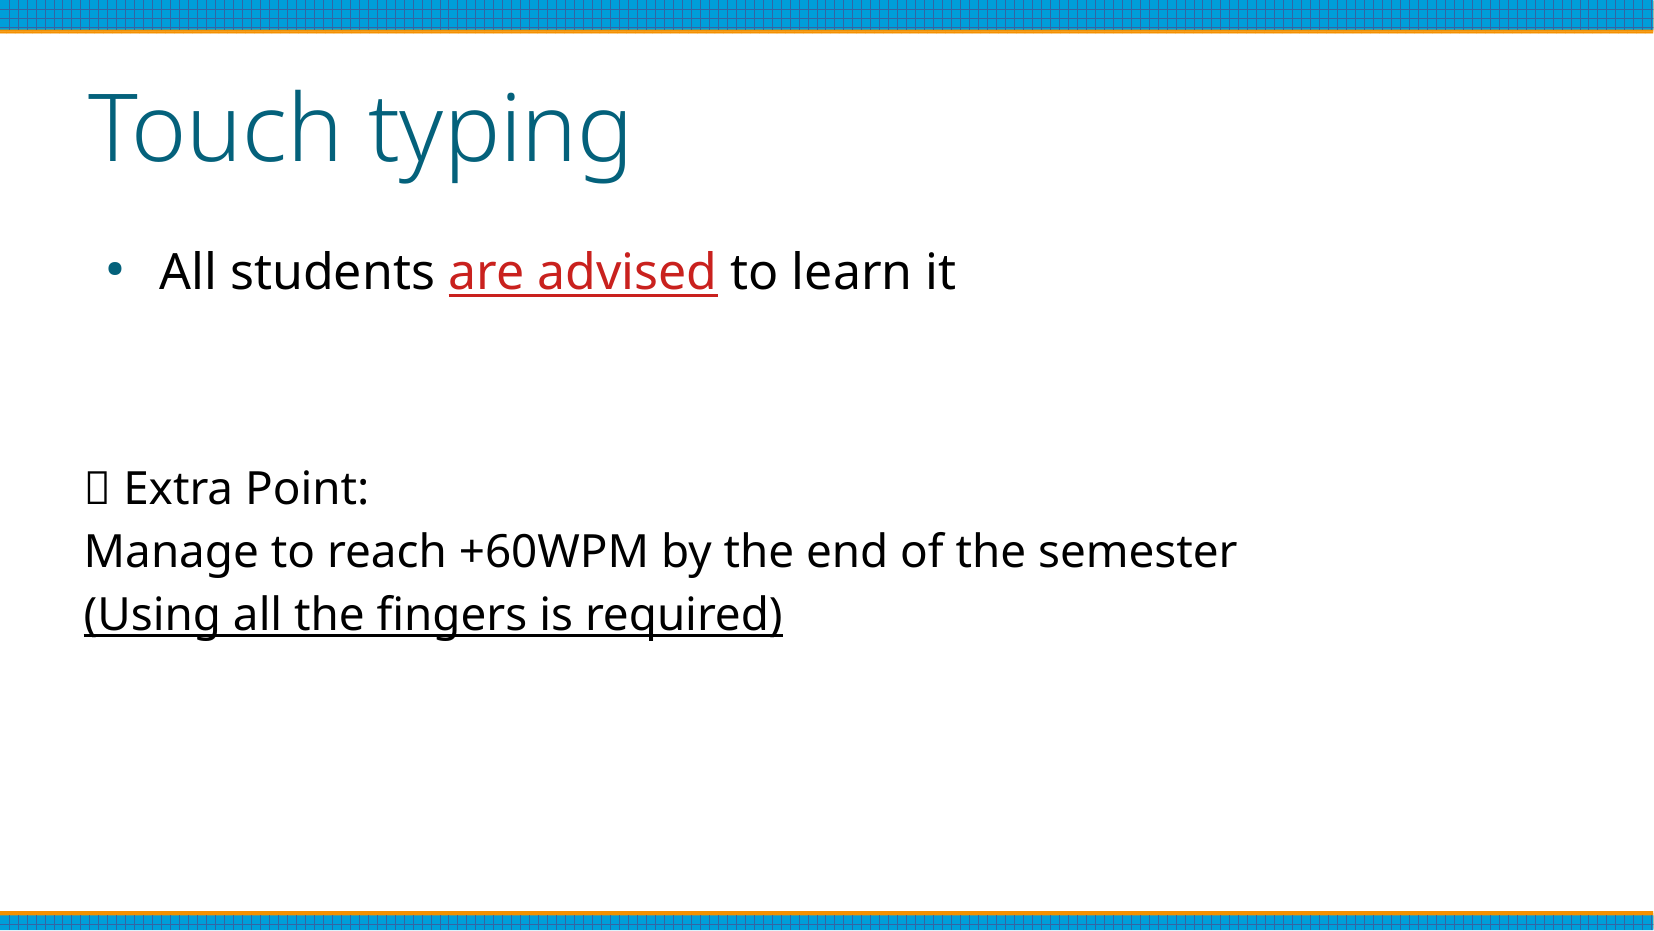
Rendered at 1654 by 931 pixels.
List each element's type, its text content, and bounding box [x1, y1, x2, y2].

title Touch typing [88, 44, 1565, 207]
text_box ✨ Extra Point: Manage to reach +60WPM by the end of the semester (Using all the fingers is required) [77, 446, 1465, 654]
list All students are advised to learn it [88, 236, 1565, 413]
